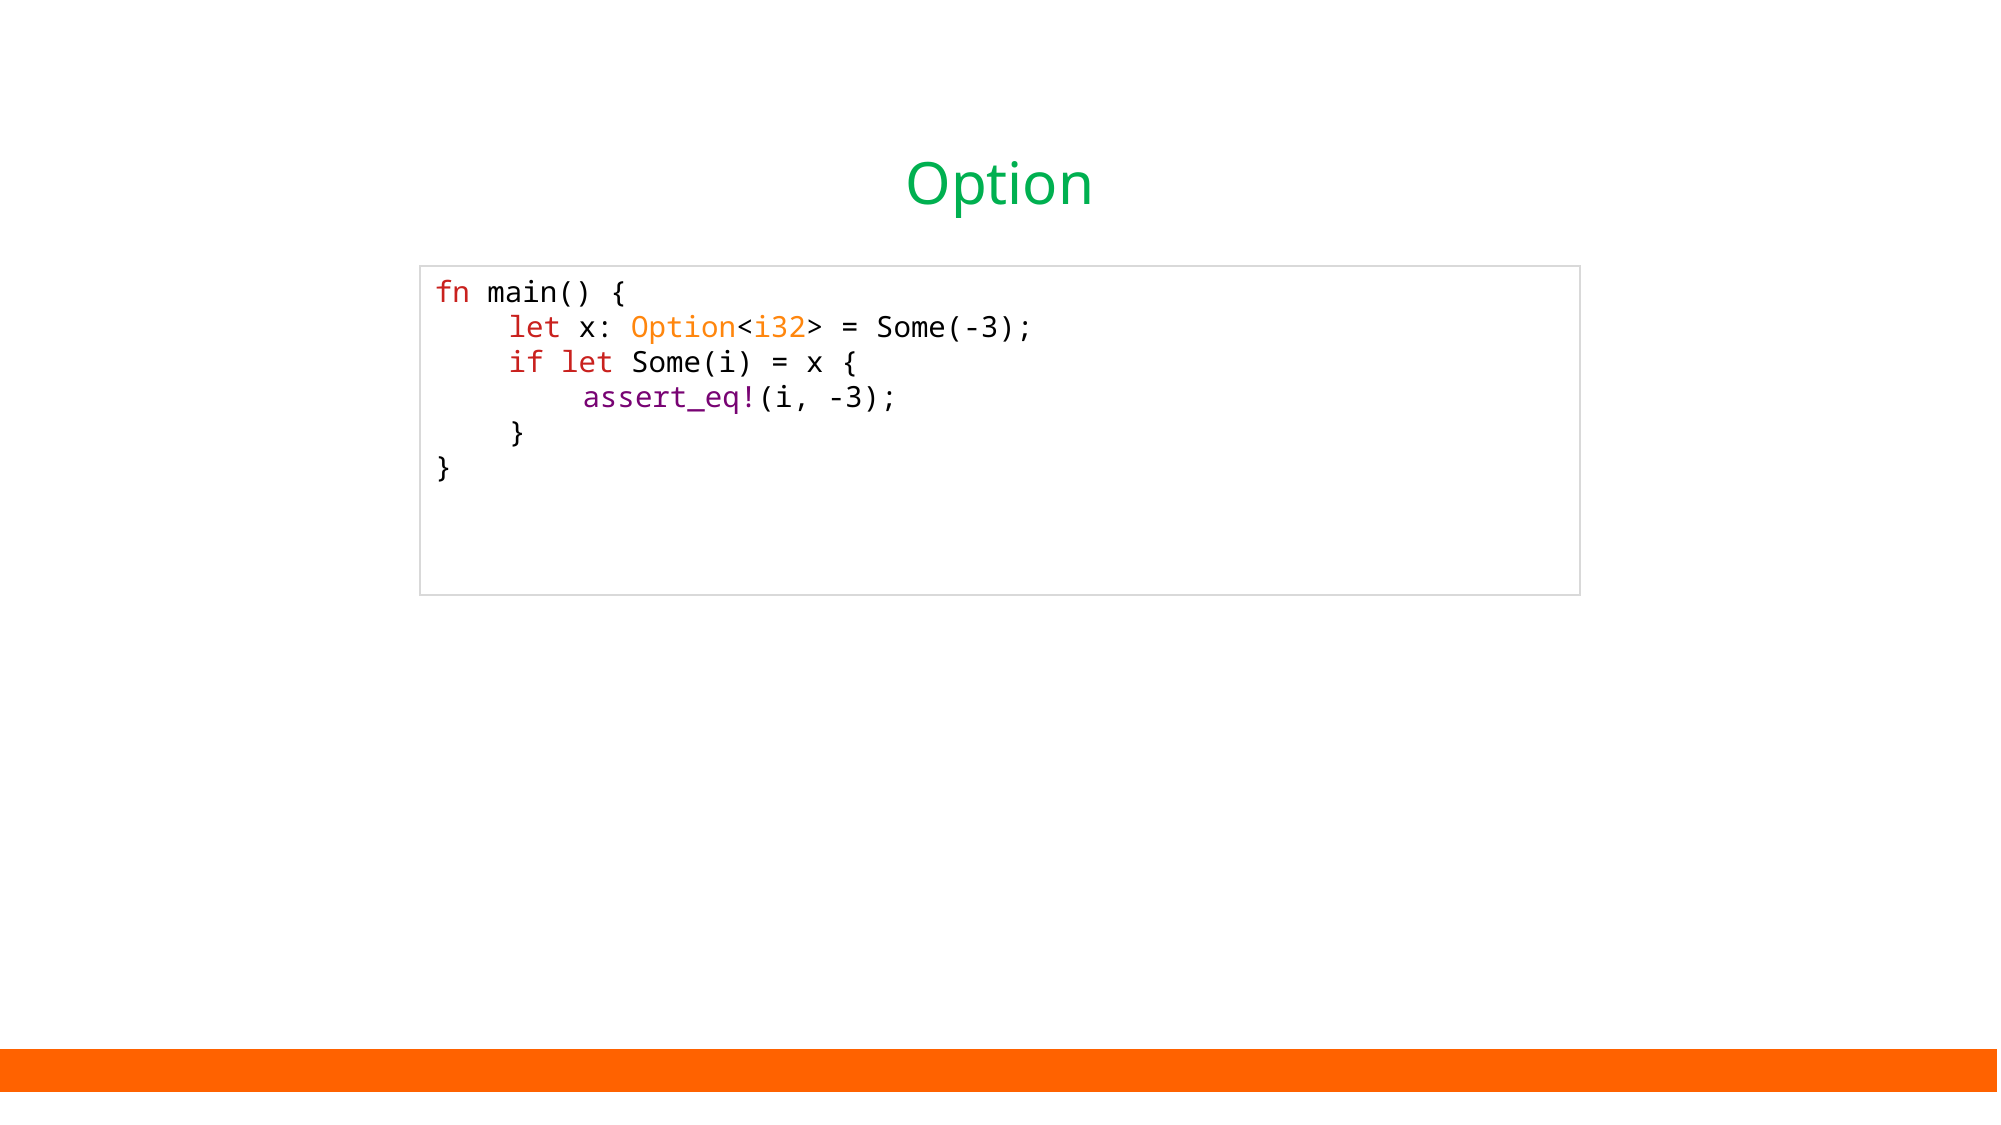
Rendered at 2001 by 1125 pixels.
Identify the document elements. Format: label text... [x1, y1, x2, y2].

text_box [0, 1049, 1997, 1092]
text_box fn main() { let x: Option<i32> = Some(-3); if let Some(i) = x { assert_eq!(i, -3); } } [419, 265, 1581, 596]
list Option [420, 146, 1580, 237]
